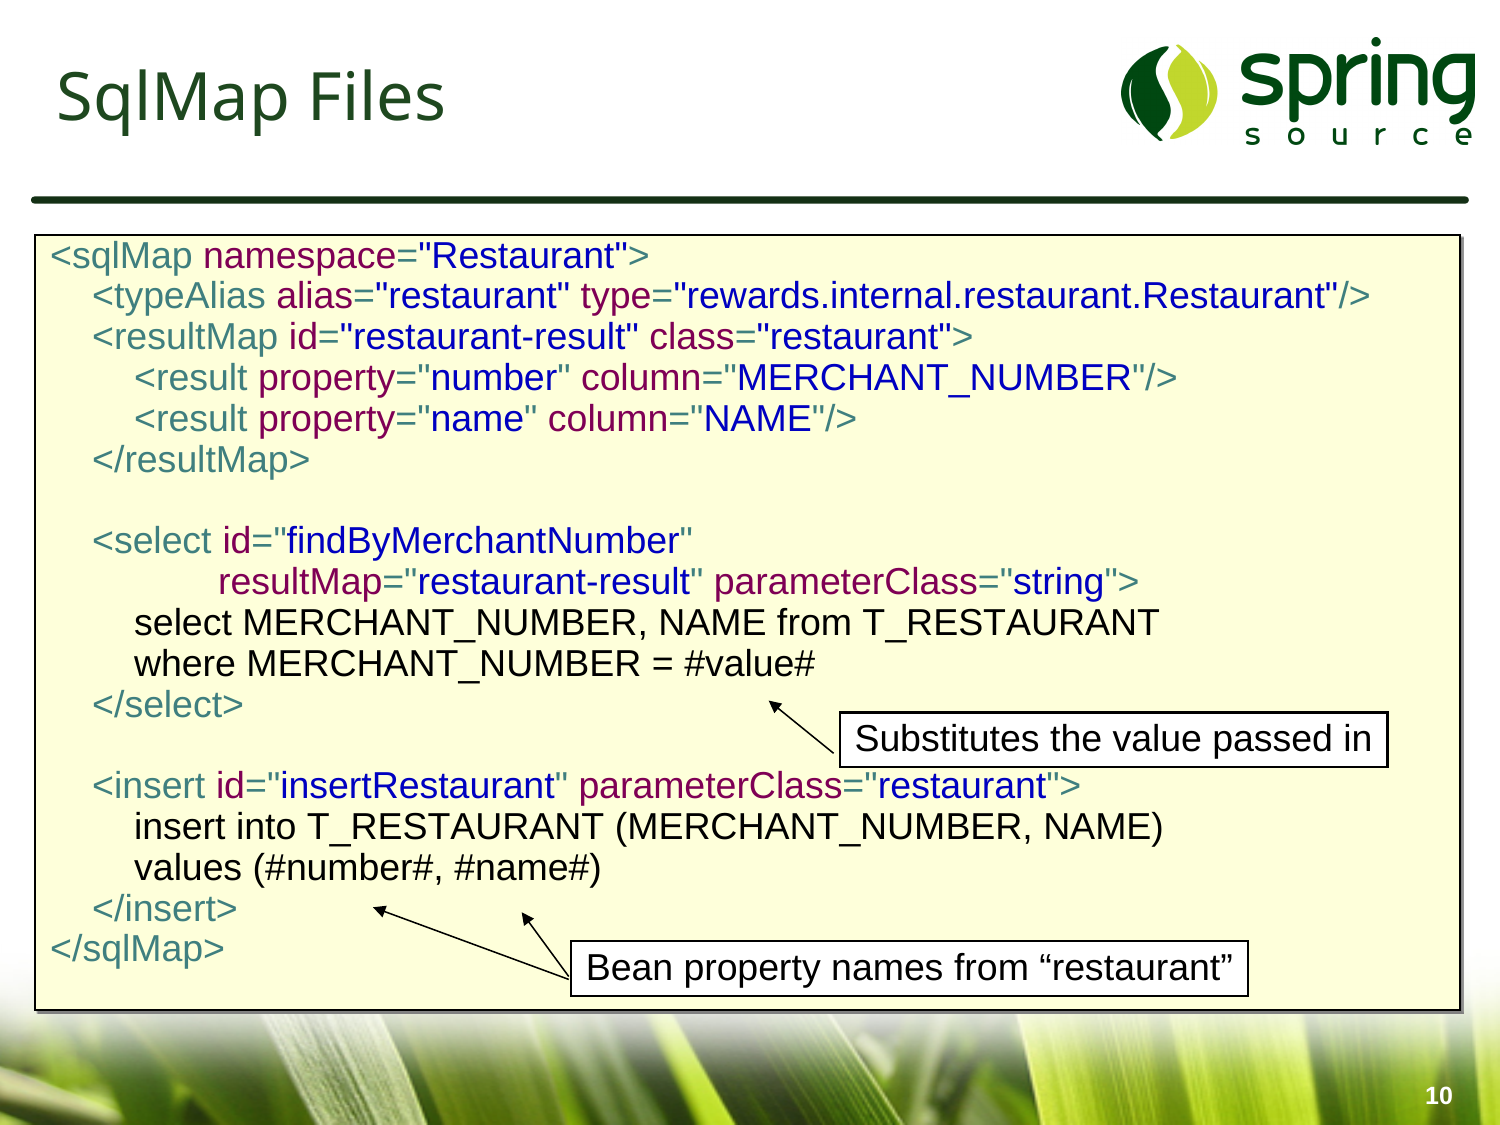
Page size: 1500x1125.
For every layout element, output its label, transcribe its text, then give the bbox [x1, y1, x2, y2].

text_box <sqlMap namespace="Restaurant"> <typeAlias alias="restaurant" type="rewards.internal.restaurant.Restaurant"/> <resultMap id="restaurant-result" class="restaurant"> <result property="number" column="MERCHANT_NUMBER"/> <result property="name" column="NAME"/> </resultMap> <select id="findByMerchantNumber" resultMap="restaurant-result" parameterClass="string"> select MERCHANT_NUMBER, NAME from T_RESTAURANT where MERCHANT_NUMBER = #value# </select> <insert id="insertRestaurant" parameterClass="restaurant"> insert into T_RESTAURANT (MERCHANT_NUMBER, NAME)‏ values (#number#, #name#)‏ </insert> </sqlMap> [35, 235, 1461, 1011]
text_box Substitutes the value passed in [839, 712, 1388, 768]
text_box Bean property names from “restaurant” [571, 941, 1248, 996]
picture [0, 944, 1500, 1125]
title SqlMap Files [56, 14, 1089, 176]
picture [1121, 37, 1475, 145]
